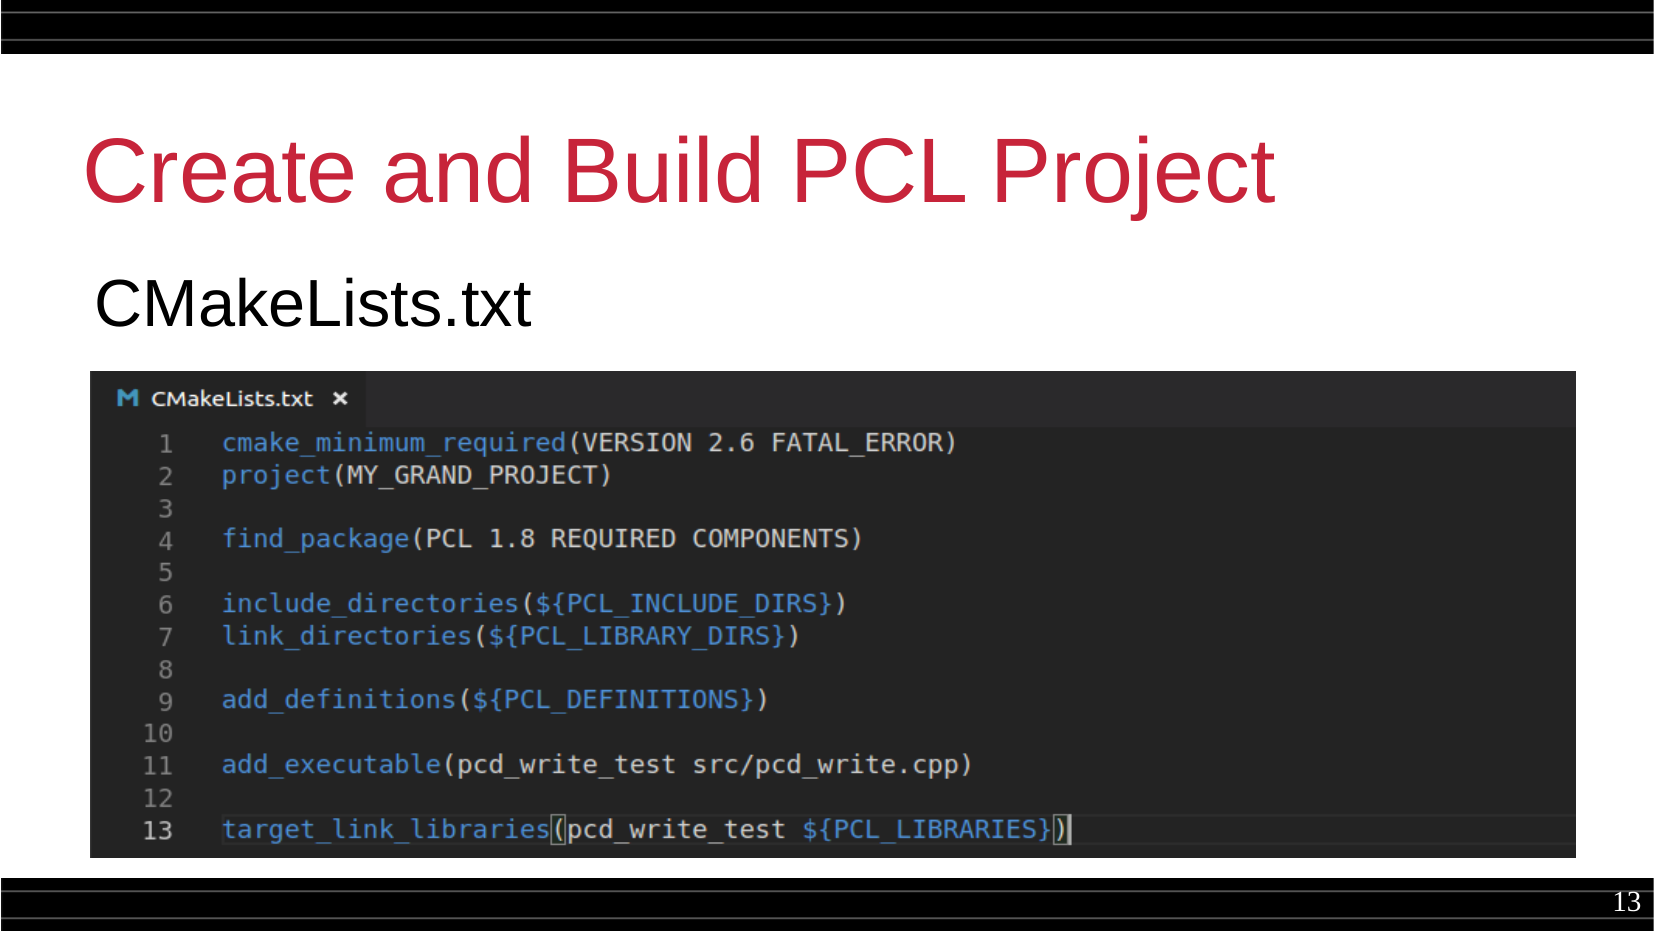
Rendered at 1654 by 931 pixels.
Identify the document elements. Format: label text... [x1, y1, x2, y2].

picture [1, 0, 1654, 54]
title Create and Build PCL Project [82, 92, 1571, 249]
subtitle CMakeLists.txt [94, 246, 1145, 361]
picture [90, 371, 1576, 858]
picture [1, 878, 1654, 931]
